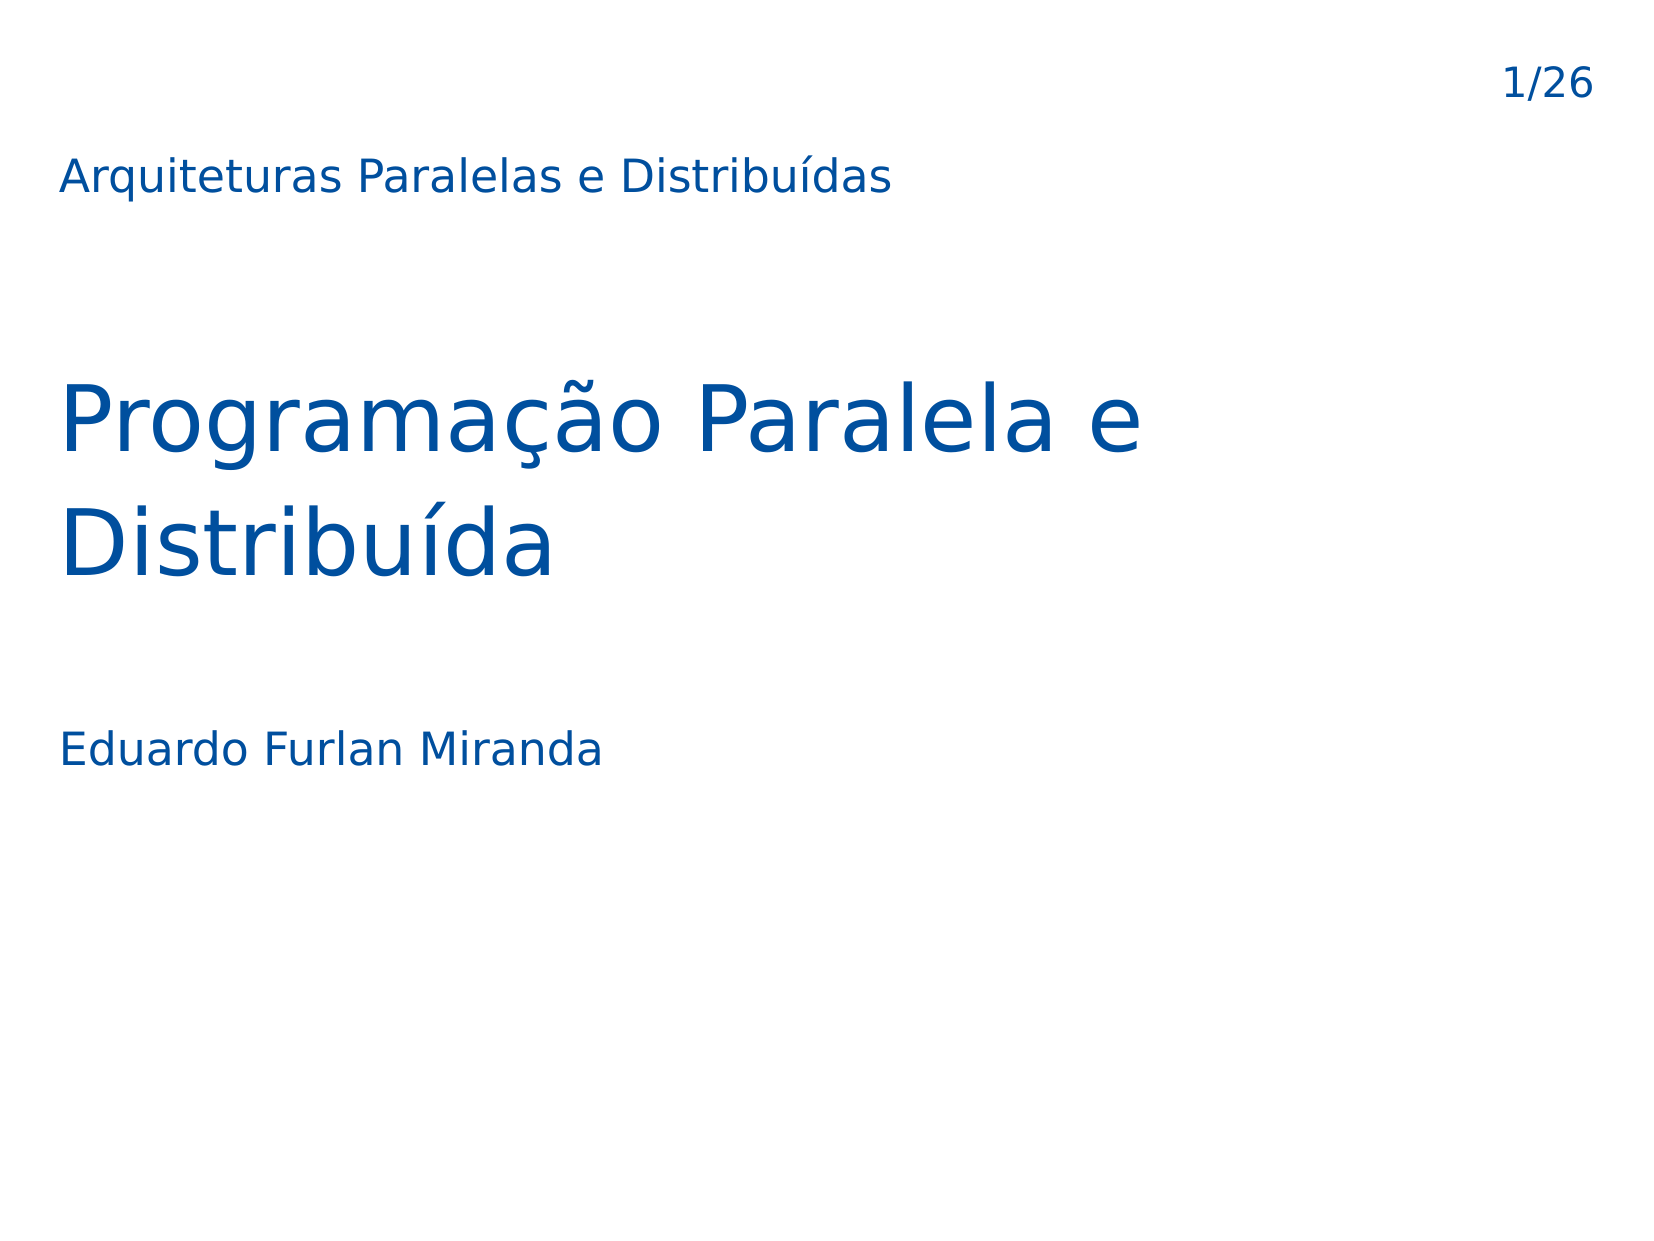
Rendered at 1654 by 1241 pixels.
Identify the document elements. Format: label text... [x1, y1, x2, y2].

list Arquiteturas Paralelas e Distribuídas Programação Paralela e Distribuída Eduardo Furlan Miranda [59, 141, 1625, 1211]
